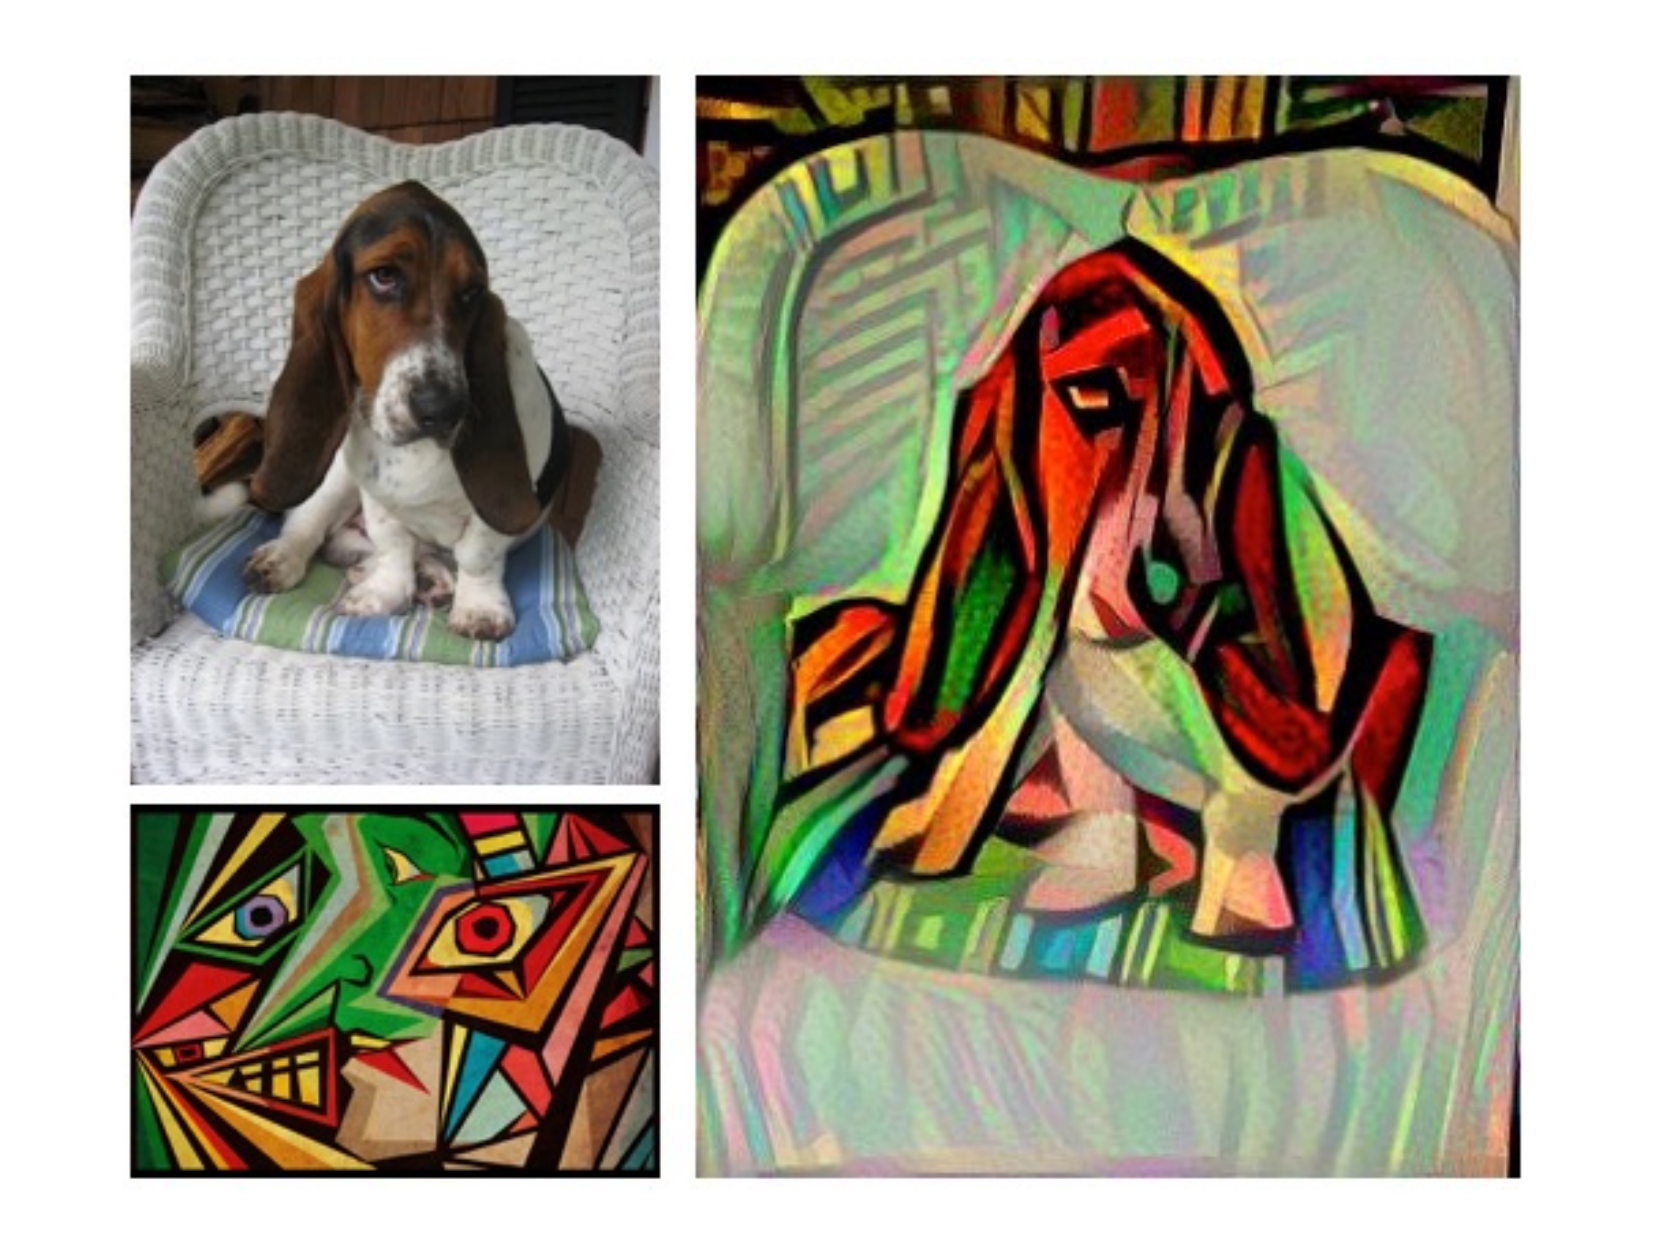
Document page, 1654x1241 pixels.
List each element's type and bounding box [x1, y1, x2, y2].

picture [123, 57, 1535, 1190]
